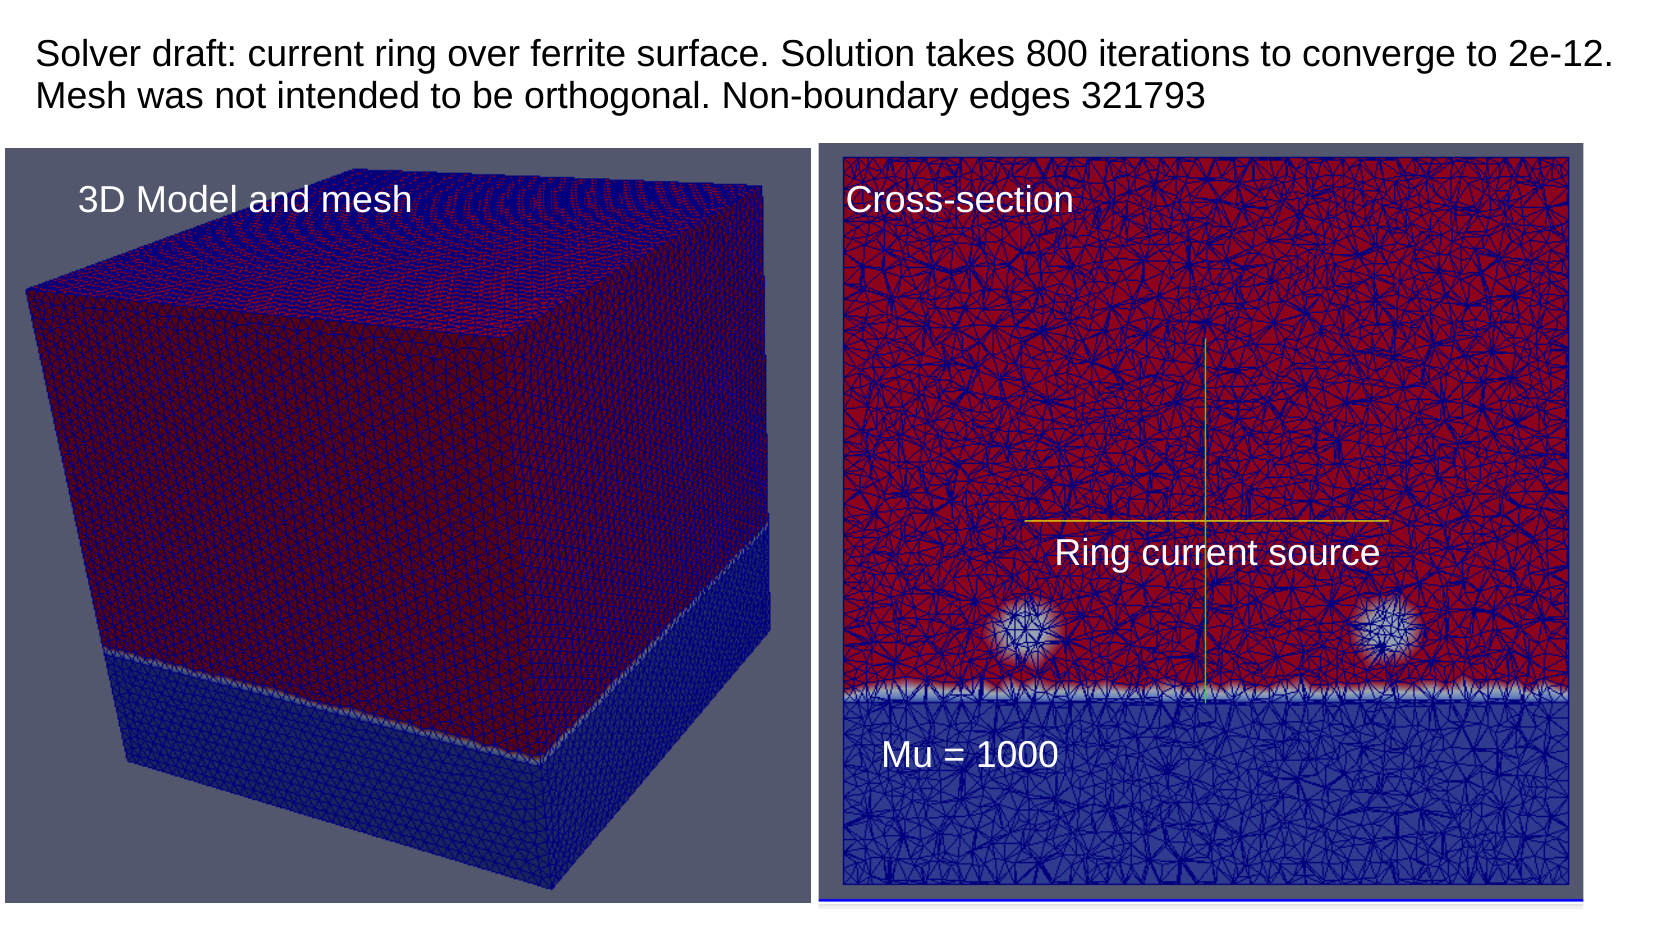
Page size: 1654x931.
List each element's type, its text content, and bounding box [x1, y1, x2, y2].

picture [5, 148, 811, 903]
text_box Cross-section [830, 171, 1090, 229]
text_box Solver draft: current ring over ferrite surface. Solution takes 800 iterations to converge to 2e-12. Mesh was not intended to be orthogonal. Non-boundary edges 321793 [20, 25, 1636, 167]
text_box Mu = 1000 [866, 726, 1074, 784]
picture [818, 167, 1584, 909]
text_box 3D Model and mesh [63, 171, 428, 229]
text_box Ring current source [1039, 523, 1396, 581]
